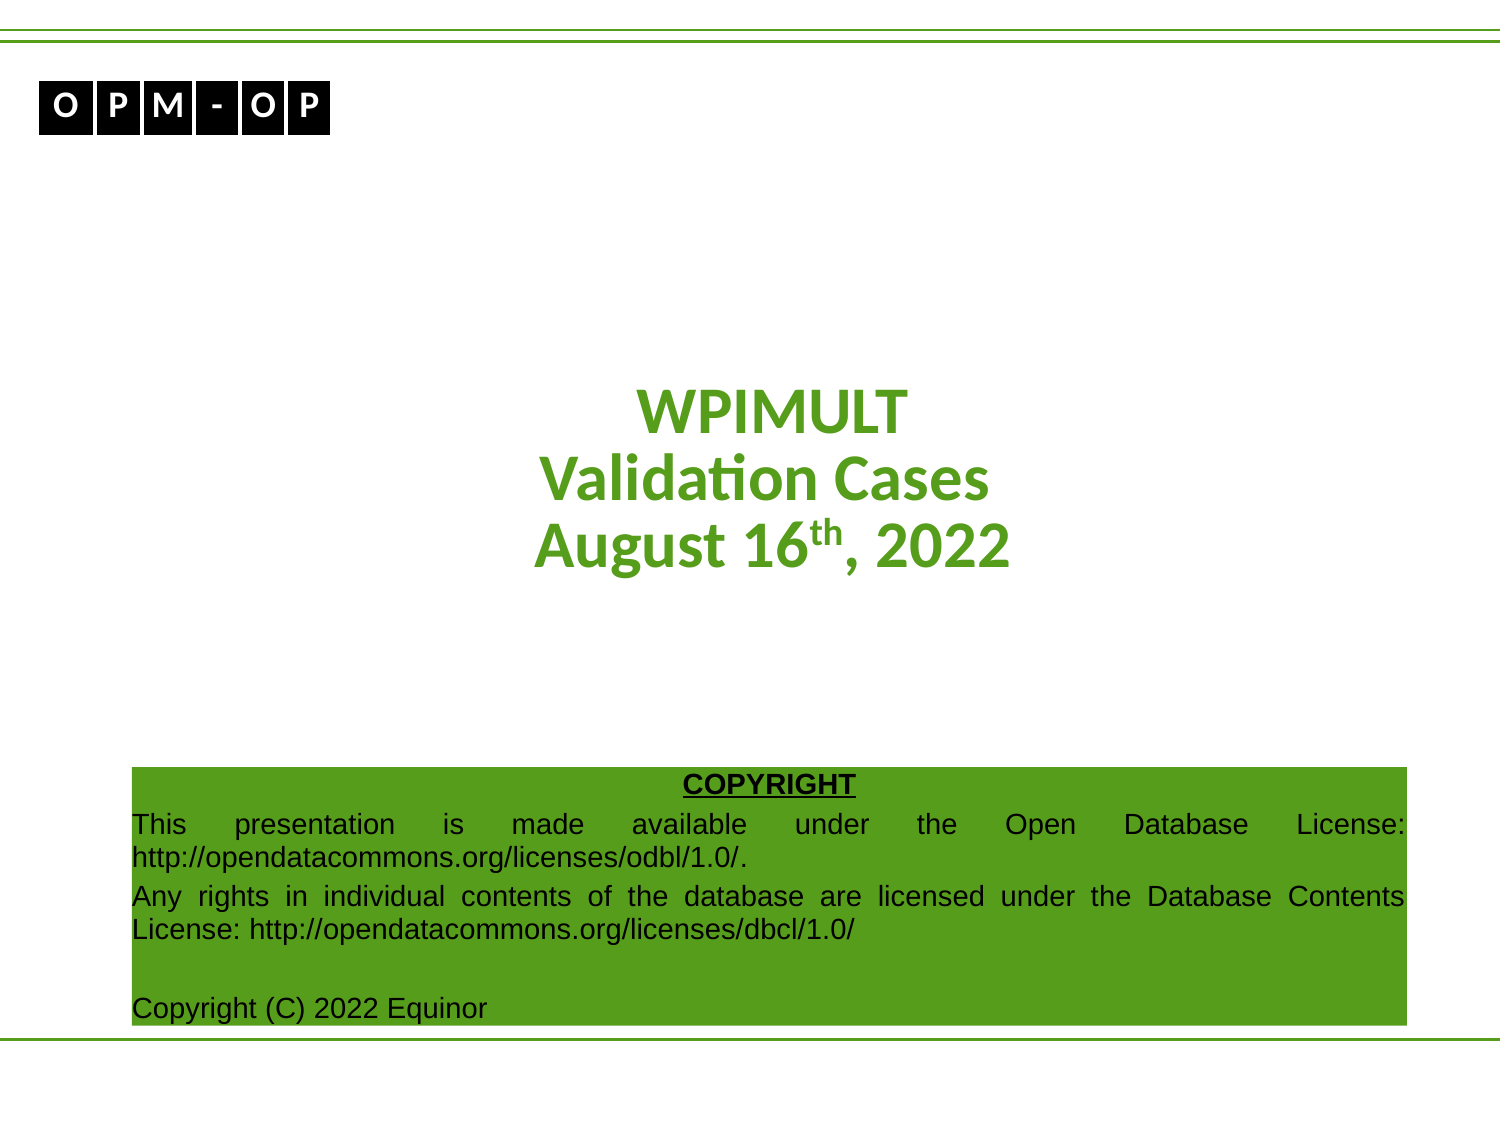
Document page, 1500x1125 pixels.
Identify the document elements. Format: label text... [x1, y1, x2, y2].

text_box COPYRIGHT This presentation is made available under the Open Database License: http://opendatacommons.org/licenses/odbl/1.0/. Any rights in individual contents of the database are licensed under the Database Contents License: http://opendatacommons.org/licenses/dbcl/1.0/ Copyright (C) 2022 Equinor [131, 767, 1407, 1026]
subtitle WPIMULT Validation Cases August 16th, 2022 [135, 232, 1411, 736]
title [255, 60, 1425, 233]
